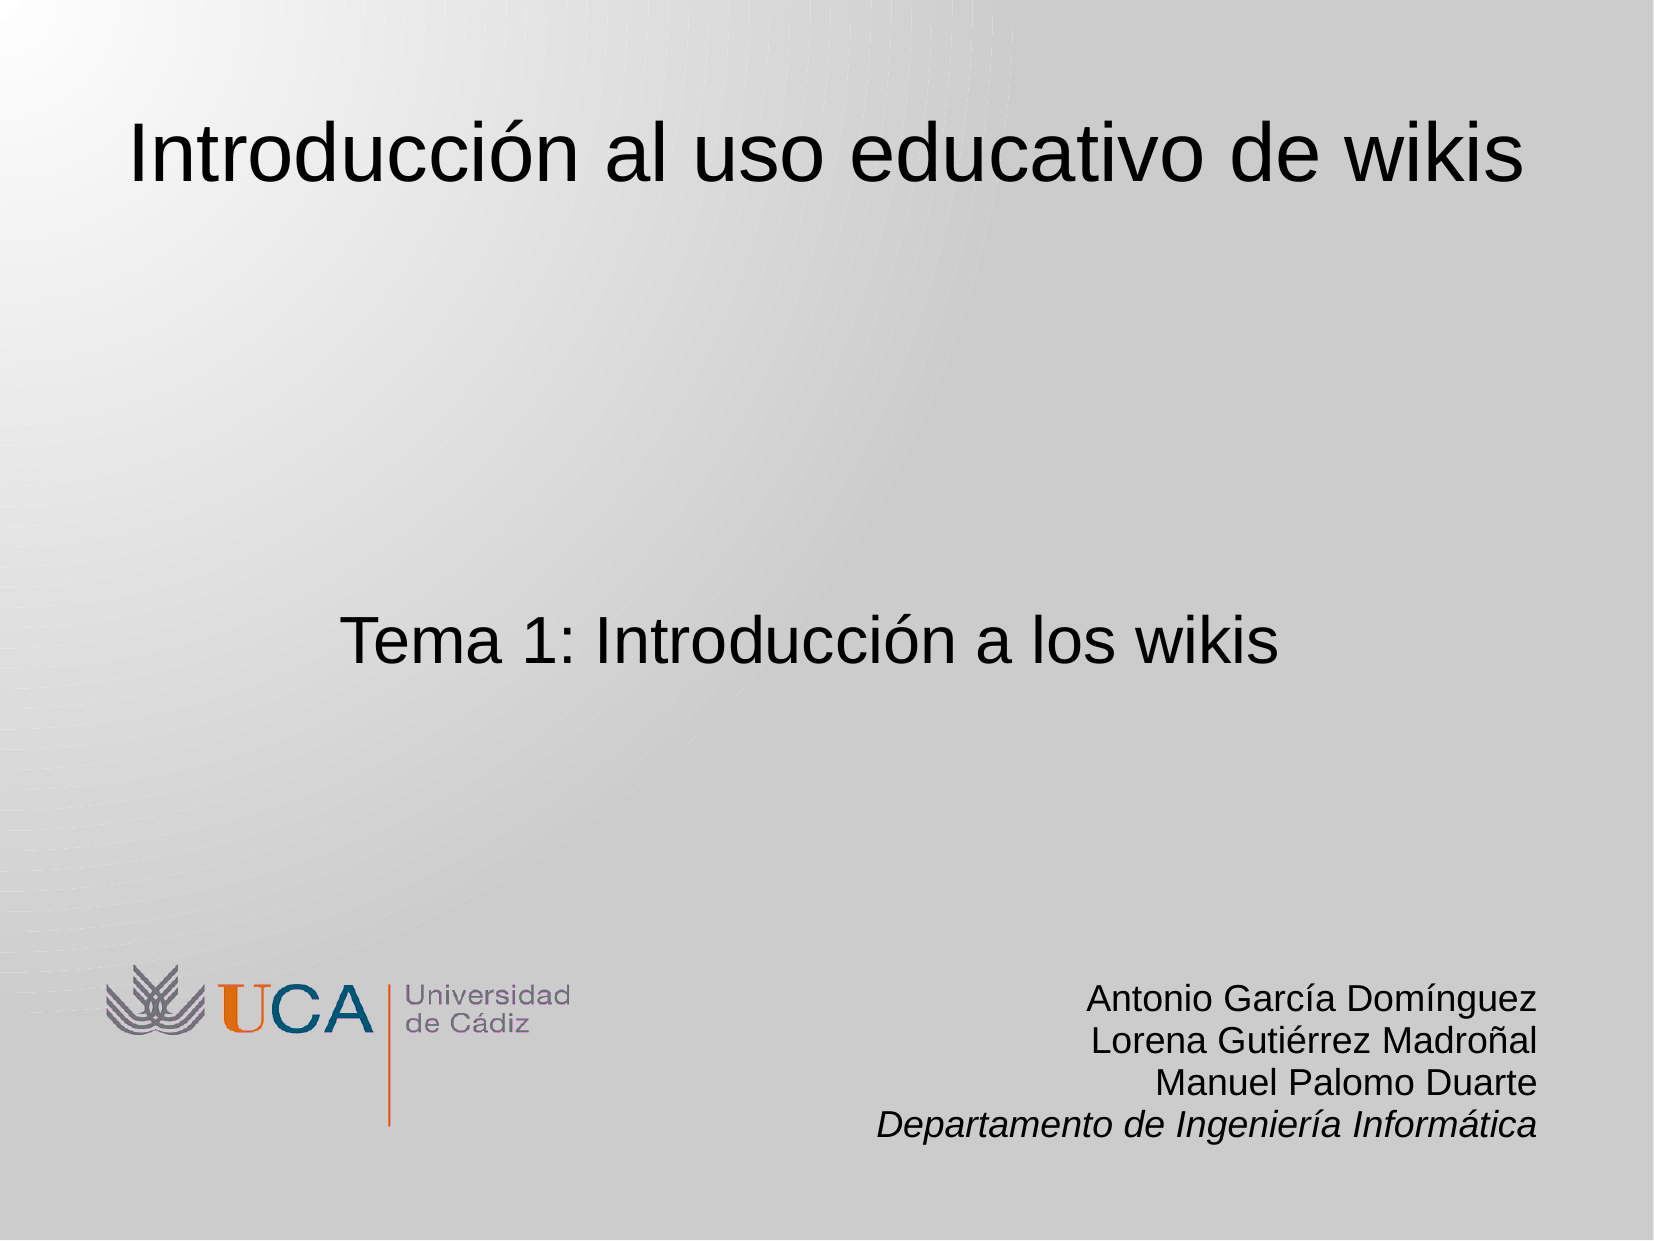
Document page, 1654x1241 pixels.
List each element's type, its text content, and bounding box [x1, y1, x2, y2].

subtitle Tema 1: Introducción a los wikis Antonio García Domínguez Lorena Gutiérrez Madroñal Manuel Palomo Duarte Departamento de Ingeniería Informática [82, 154, 1538, 1146]
title Introducción al uso educativo de wikis [82, 49, 1571, 257]
picture [101, 956, 579, 1134]
